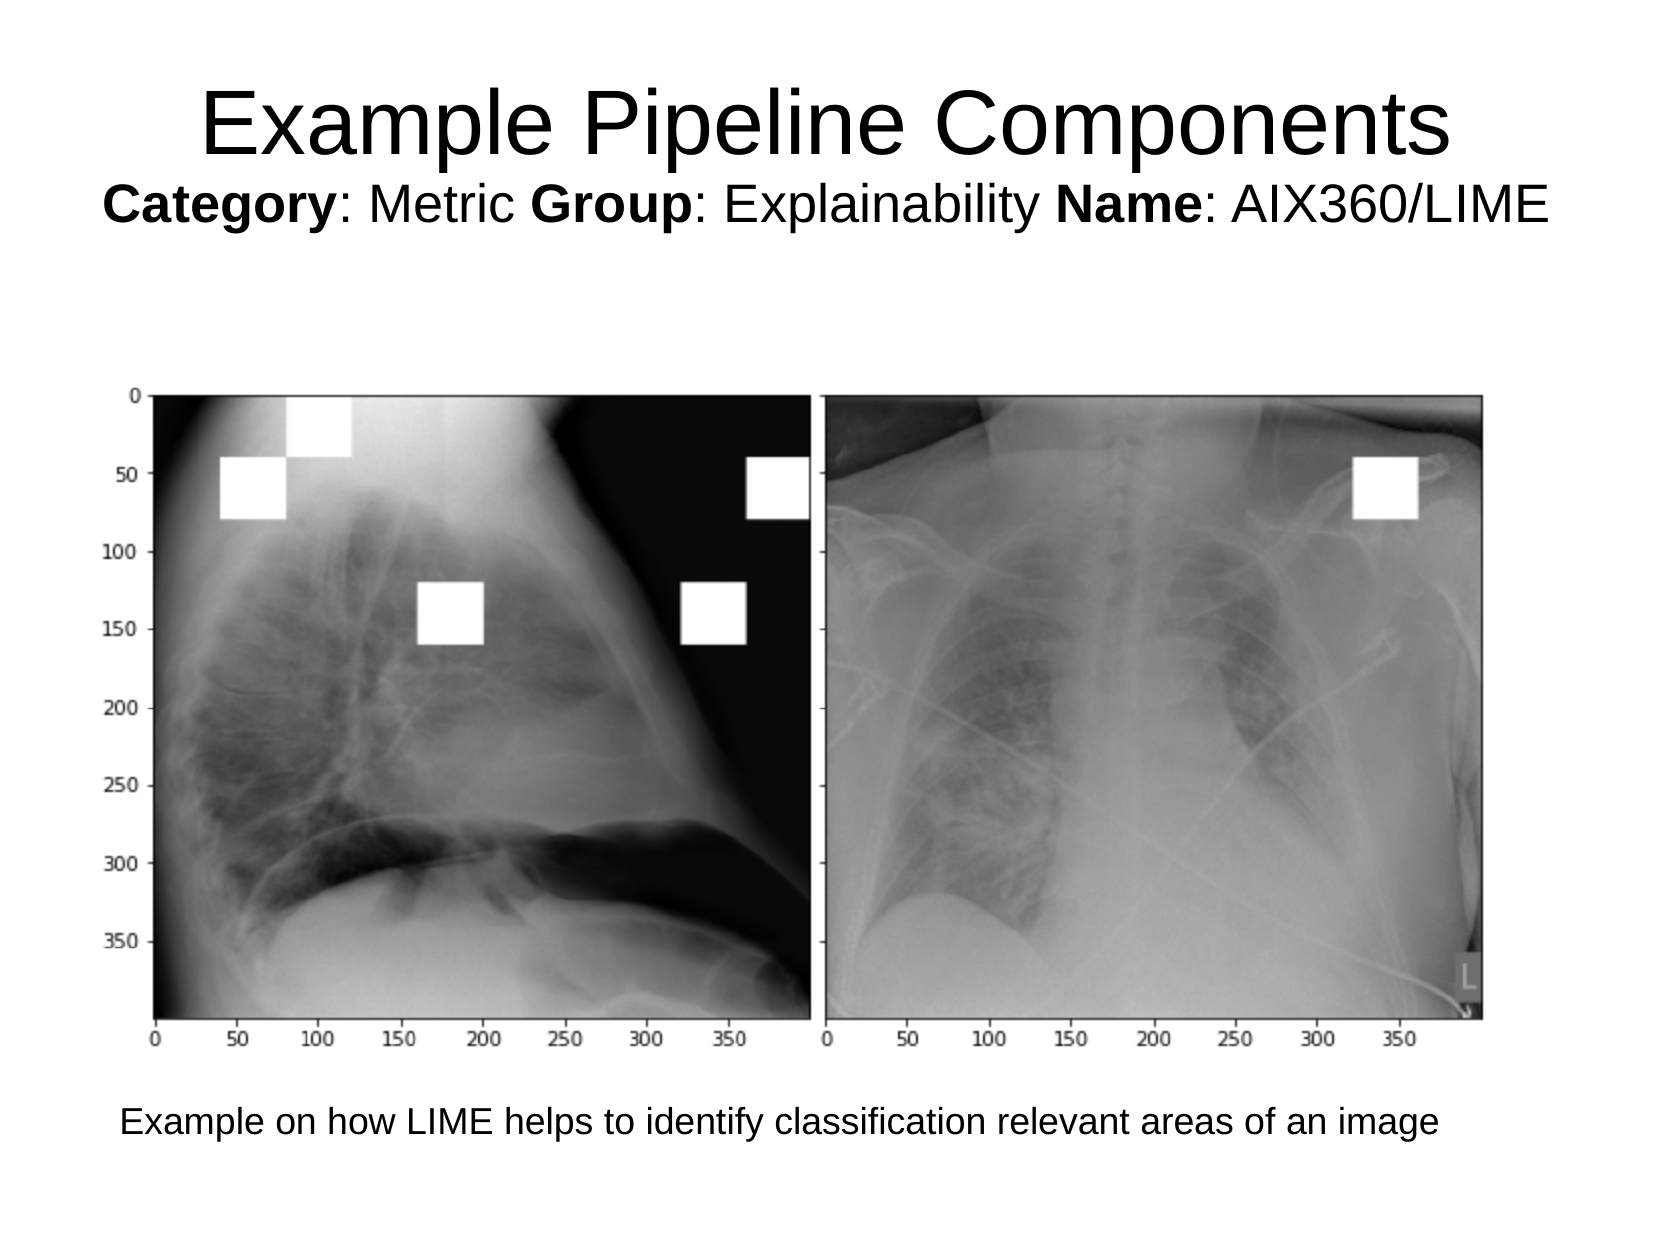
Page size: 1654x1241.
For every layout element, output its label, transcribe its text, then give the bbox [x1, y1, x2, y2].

title Example Pipeline Components Category: Metric Group: Explainability Name: AIX360/LIME [82, 49, 1571, 257]
picture [90, 374, 1495, 1059]
text_box Example on how LIME helps to identify classification relevant areas of an image [104, 1092, 1570, 1150]
